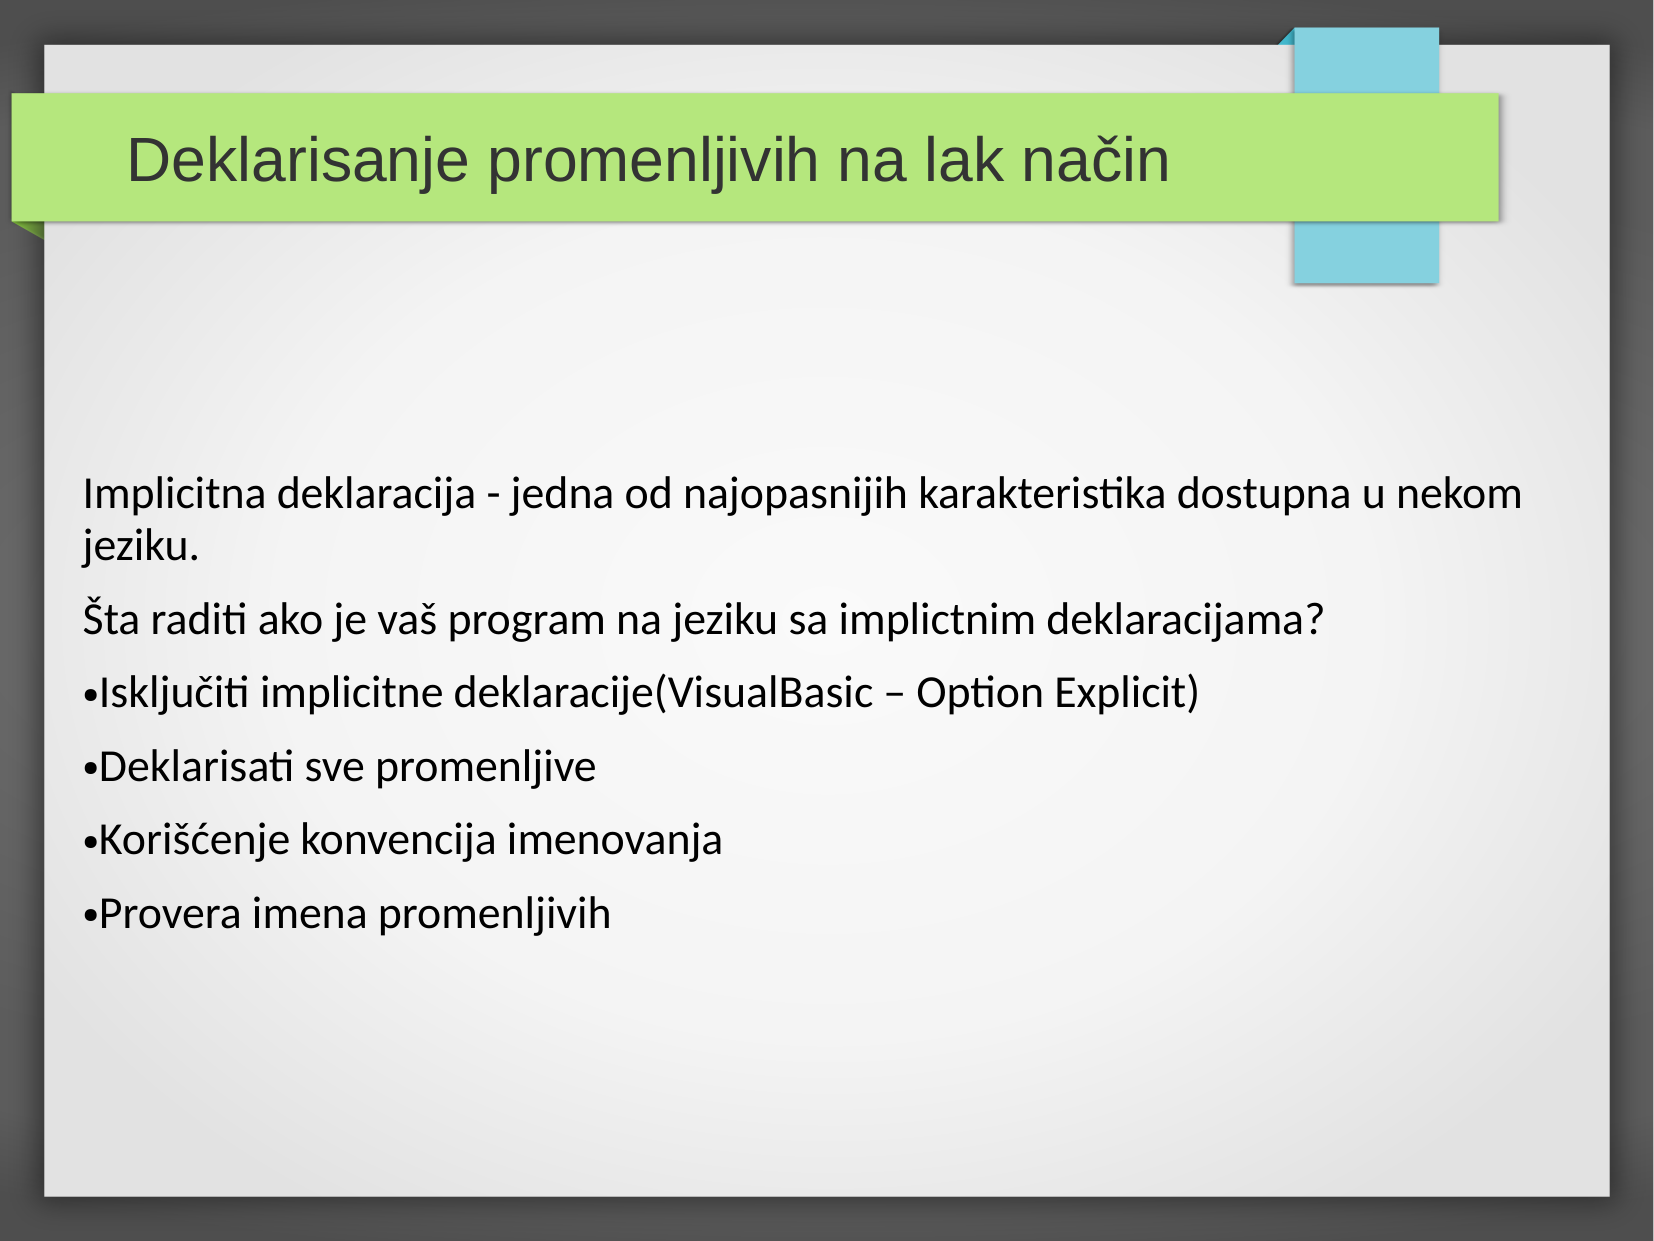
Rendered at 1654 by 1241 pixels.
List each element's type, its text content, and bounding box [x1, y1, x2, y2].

title Deklarisanje promenljivih na lak način [70, 106, 1229, 213]
subtitle Implicitna deklaracija - jedna od najopasnijih karakteristika dostupna u nekom jeziku. Šta raditi ako je vaš program na jeziku sa implictnim deklaracijama? Isključiti implicitne deklaracije(VisualBasic – Option Explicit) Deklarisati sve promenljive Korišćenje konvencija imenovanja Provera imena promenljivih [82, 343, 1538, 1063]
picture [0, 0, 1654, 1241]
